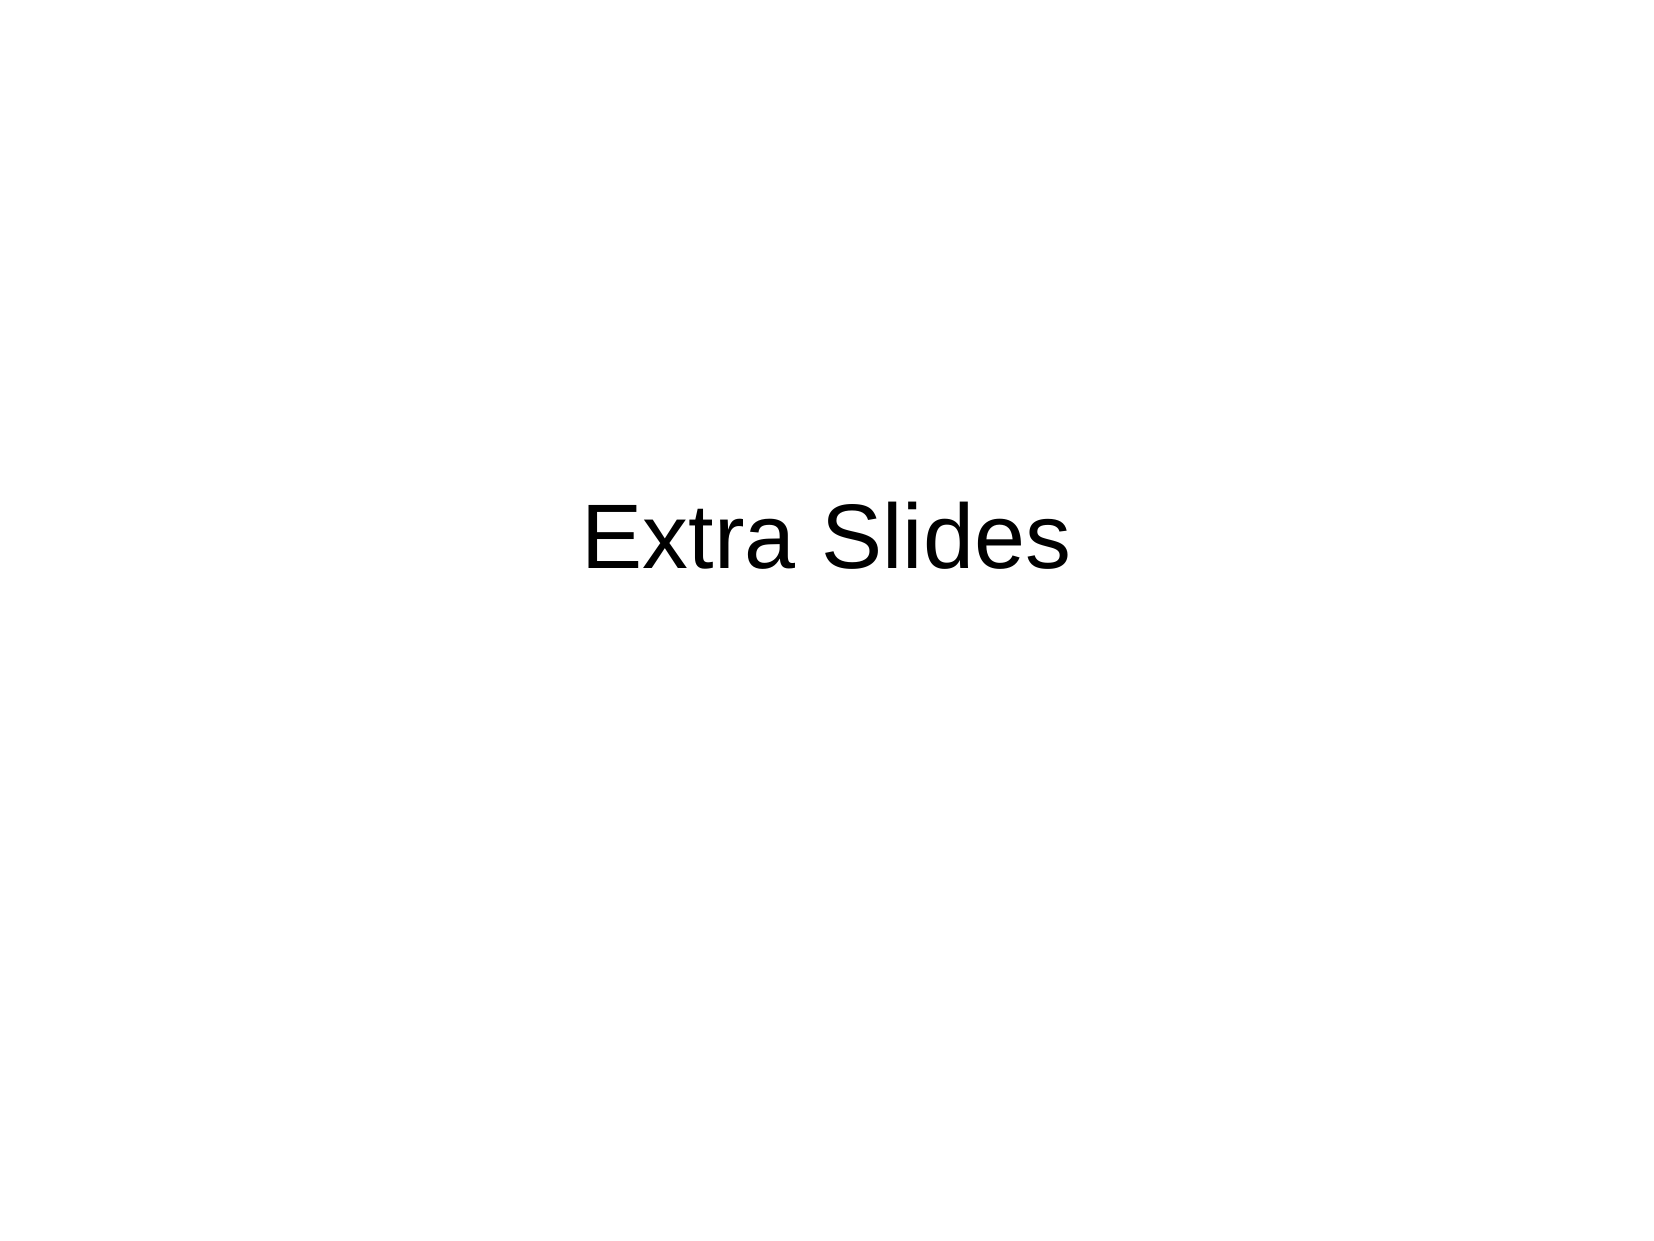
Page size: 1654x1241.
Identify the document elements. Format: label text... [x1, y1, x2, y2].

title Extra Slides [82, 433, 1571, 641]
